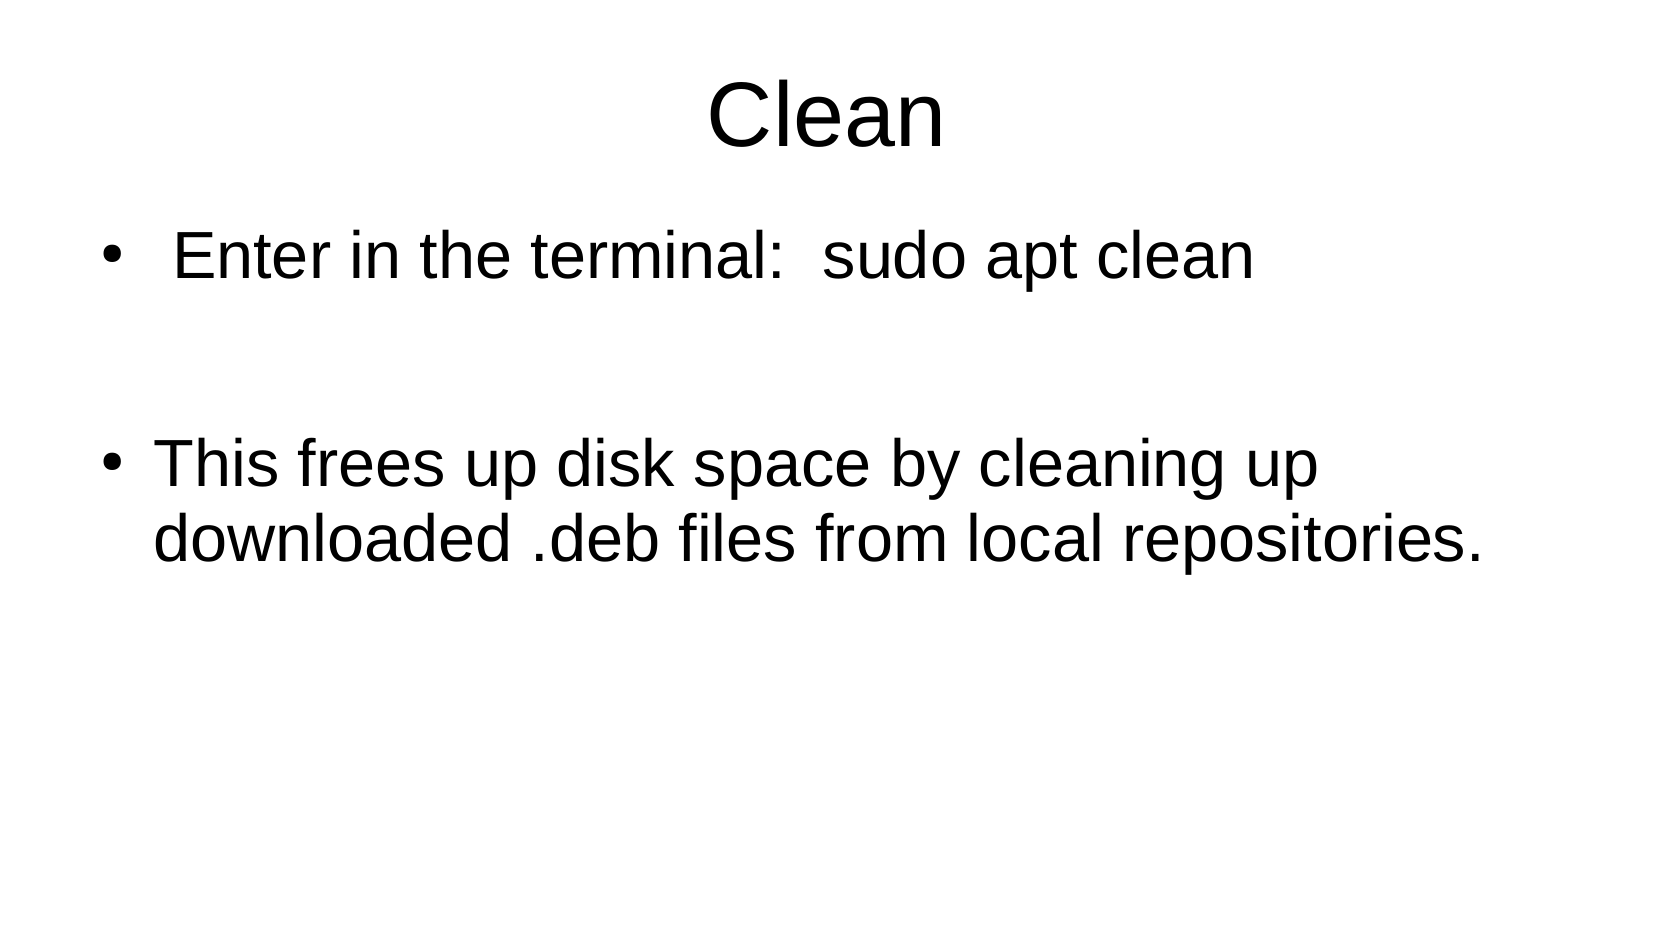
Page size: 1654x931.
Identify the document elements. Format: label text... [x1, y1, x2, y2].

list Enter in the terminal: sudo apt clean This frees up disk space by cleaning up downloaded .deb files from local repositories. [82, 217, 1571, 758]
title Clean [82, 37, 1571, 193]
